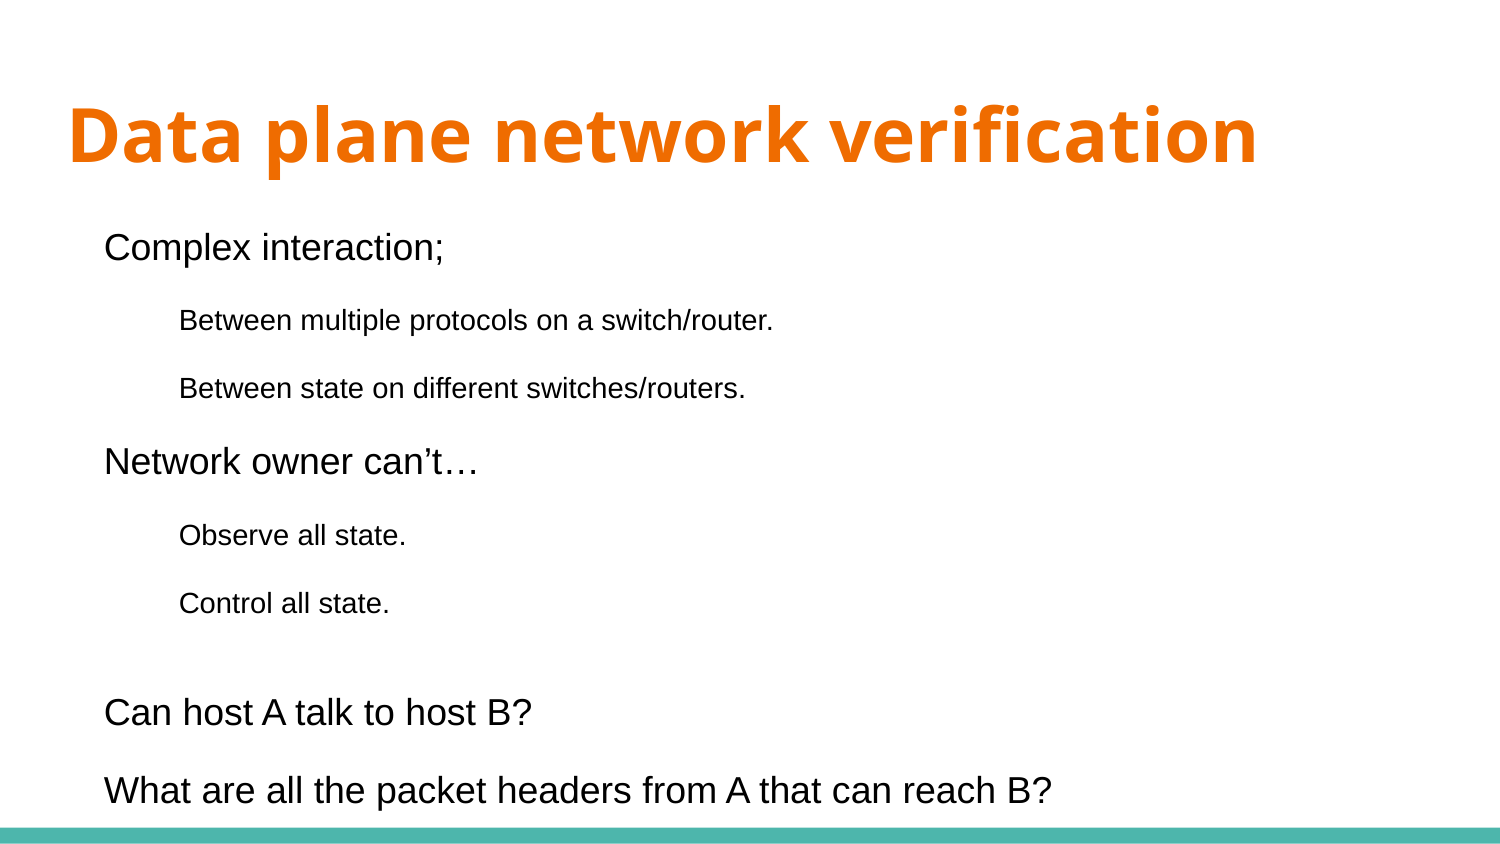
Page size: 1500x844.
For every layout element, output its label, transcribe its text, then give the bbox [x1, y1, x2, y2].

title Data plane network verification [51, 72, 1449, 189]
list Complex interaction; Between multiple protocols on a switch/router. Between state on different switches/routers. Network owner can’t… Observe all state. Control all state. Can host A talk to host B? What are all the packet headers from A that can reach B? Are there any loops in the network? What happens if I remove this line in the config file? [51, 207, 1449, 750]
